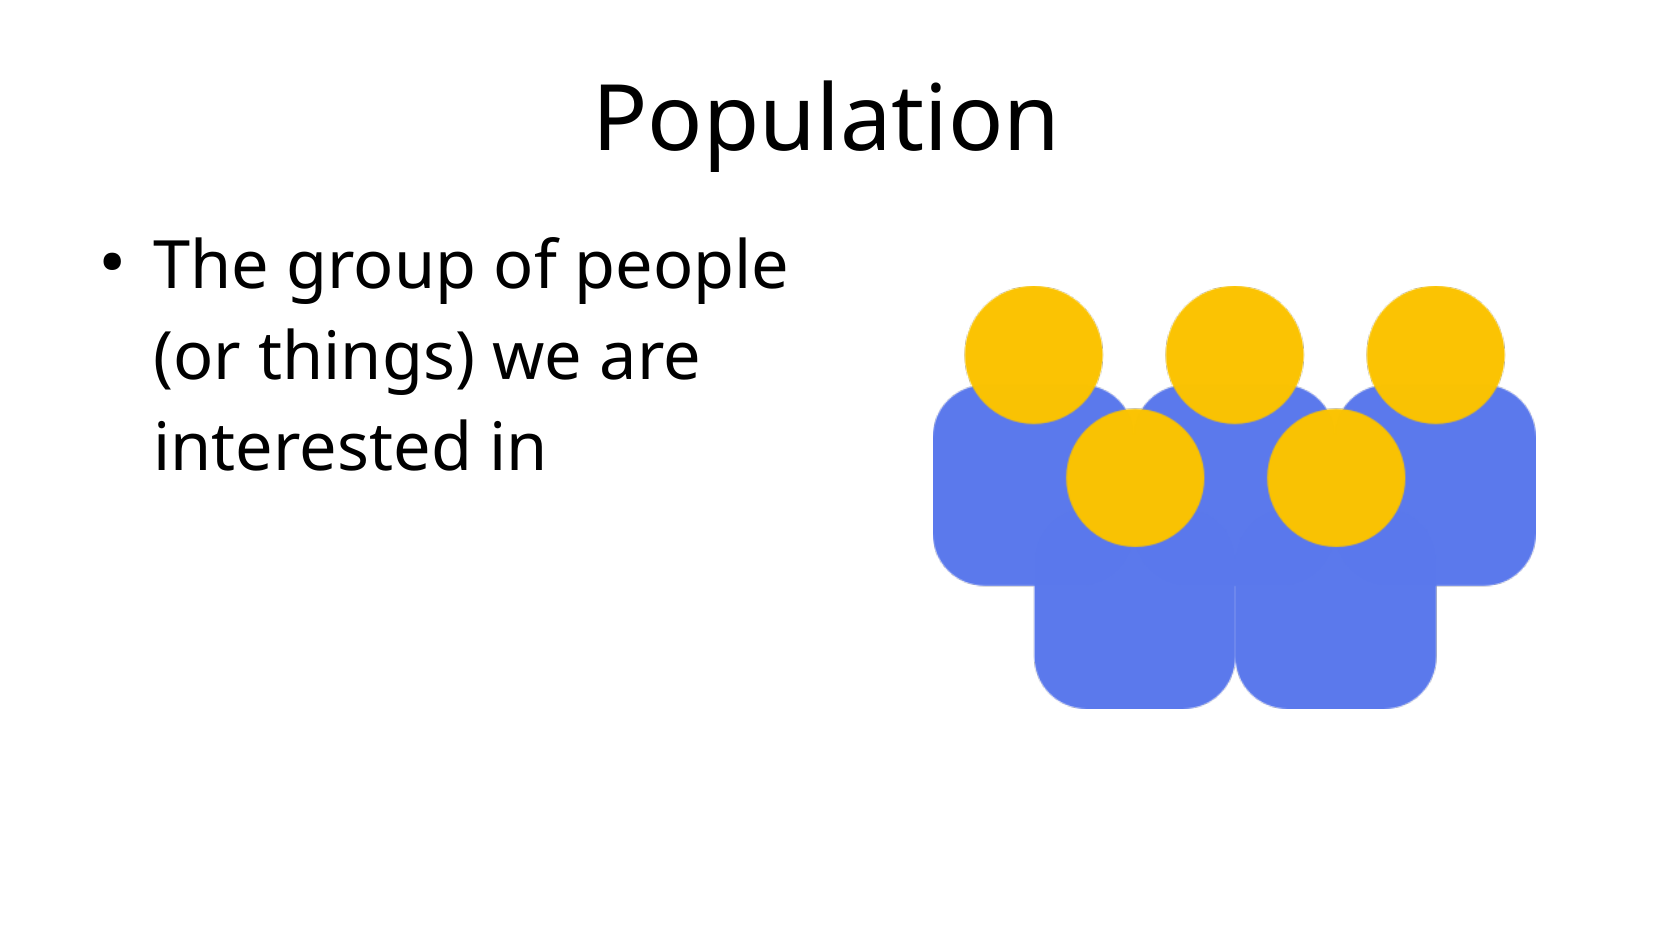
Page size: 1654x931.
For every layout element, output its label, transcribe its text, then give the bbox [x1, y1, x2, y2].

title Population [82, 37, 1571, 193]
picture [933, 286, 1536, 709]
list The group of people (or things) we are interested in [82, 217, 809, 758]
